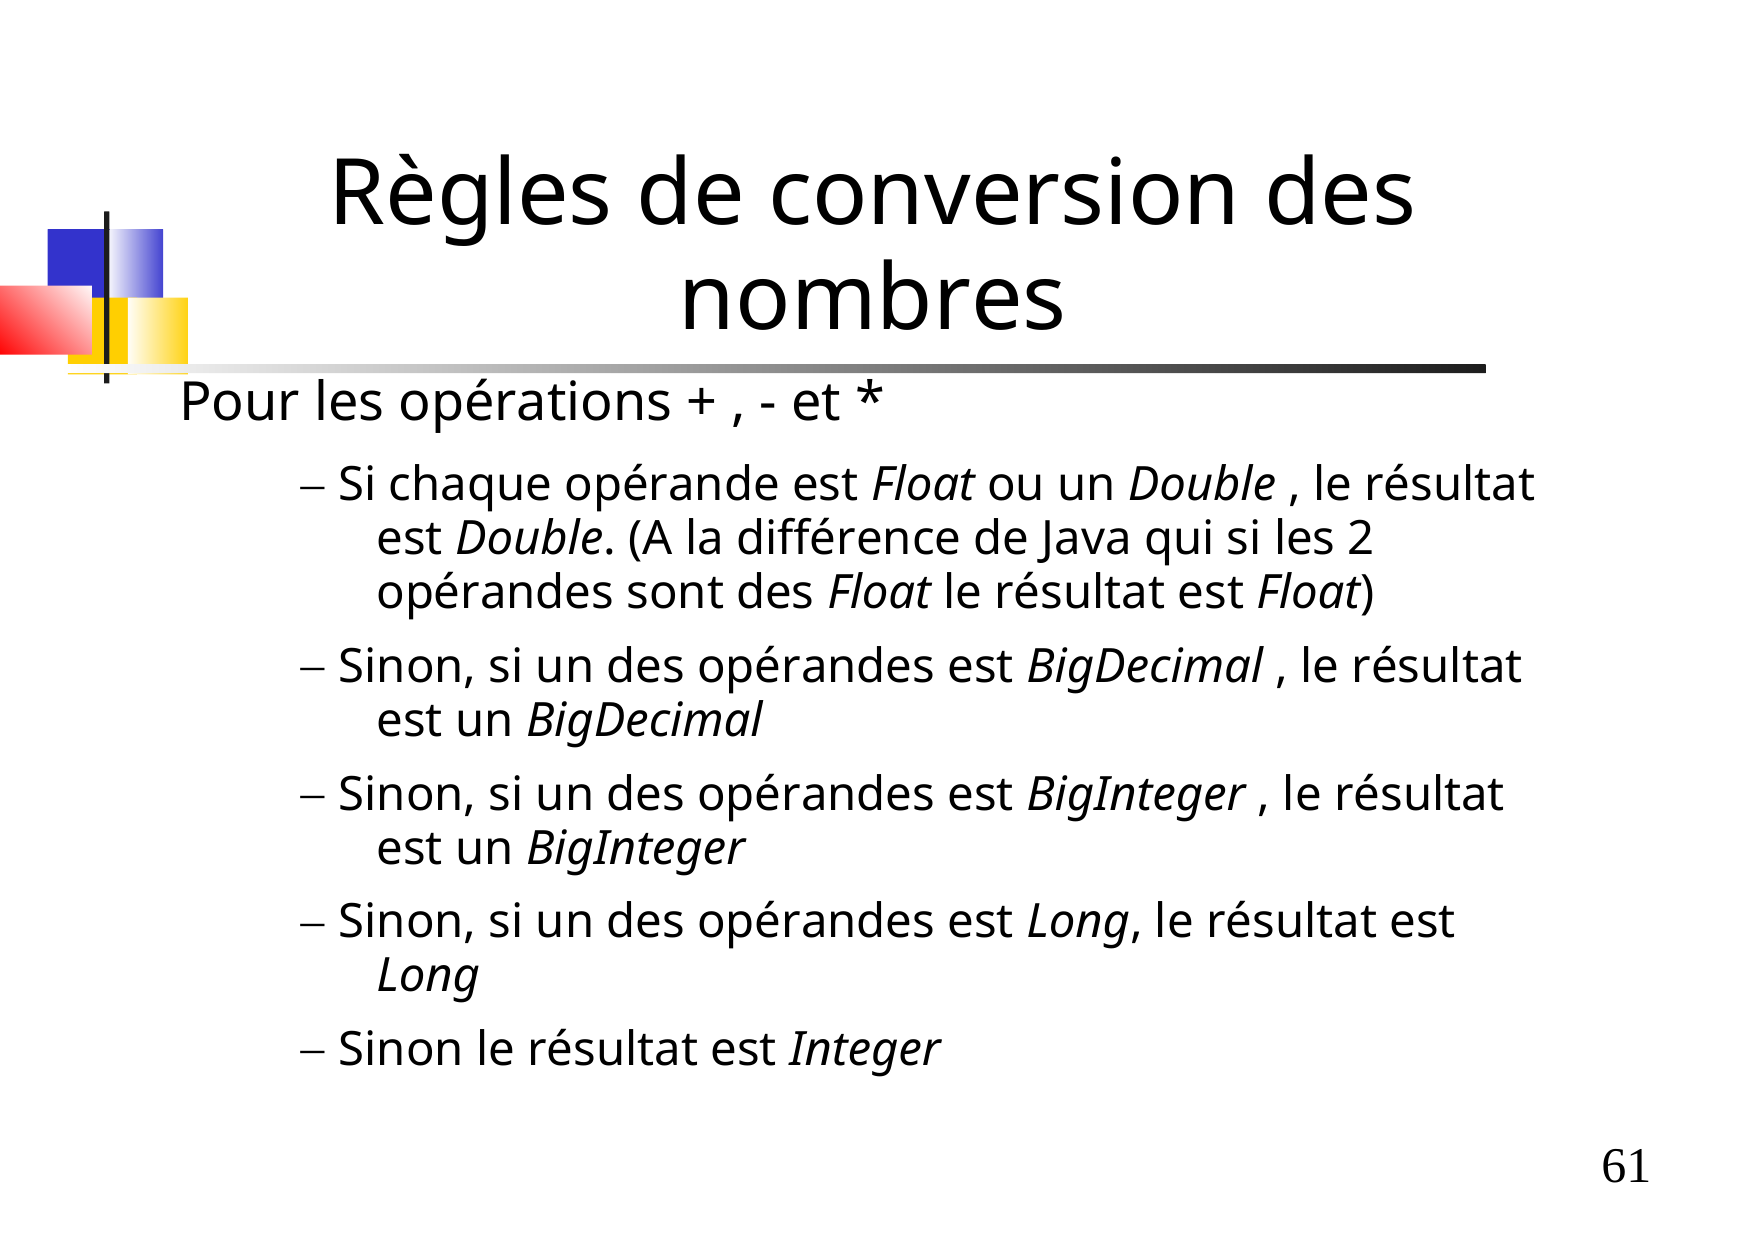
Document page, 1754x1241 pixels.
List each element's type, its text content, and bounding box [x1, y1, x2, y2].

list Pour les opérations + , - et * Si chaque opérande est Float ou un Double , le résultat est Double. (A la différence de Java qui si les 2 opérandes sont des Float le résultat est Float) Sinon, si un des opérandes est BigDecimal , le résultat est un BigDecimal Sinon, si un des opérandes est BigInteger , le résultat est un BigInteger Sinon, si un des opérandes est Long, le résultat est Long Sinon le résultat est Integer [179, 371, 1567, 1091]
title Règles de conversion des nombres [179, 137, 1567, 354]
